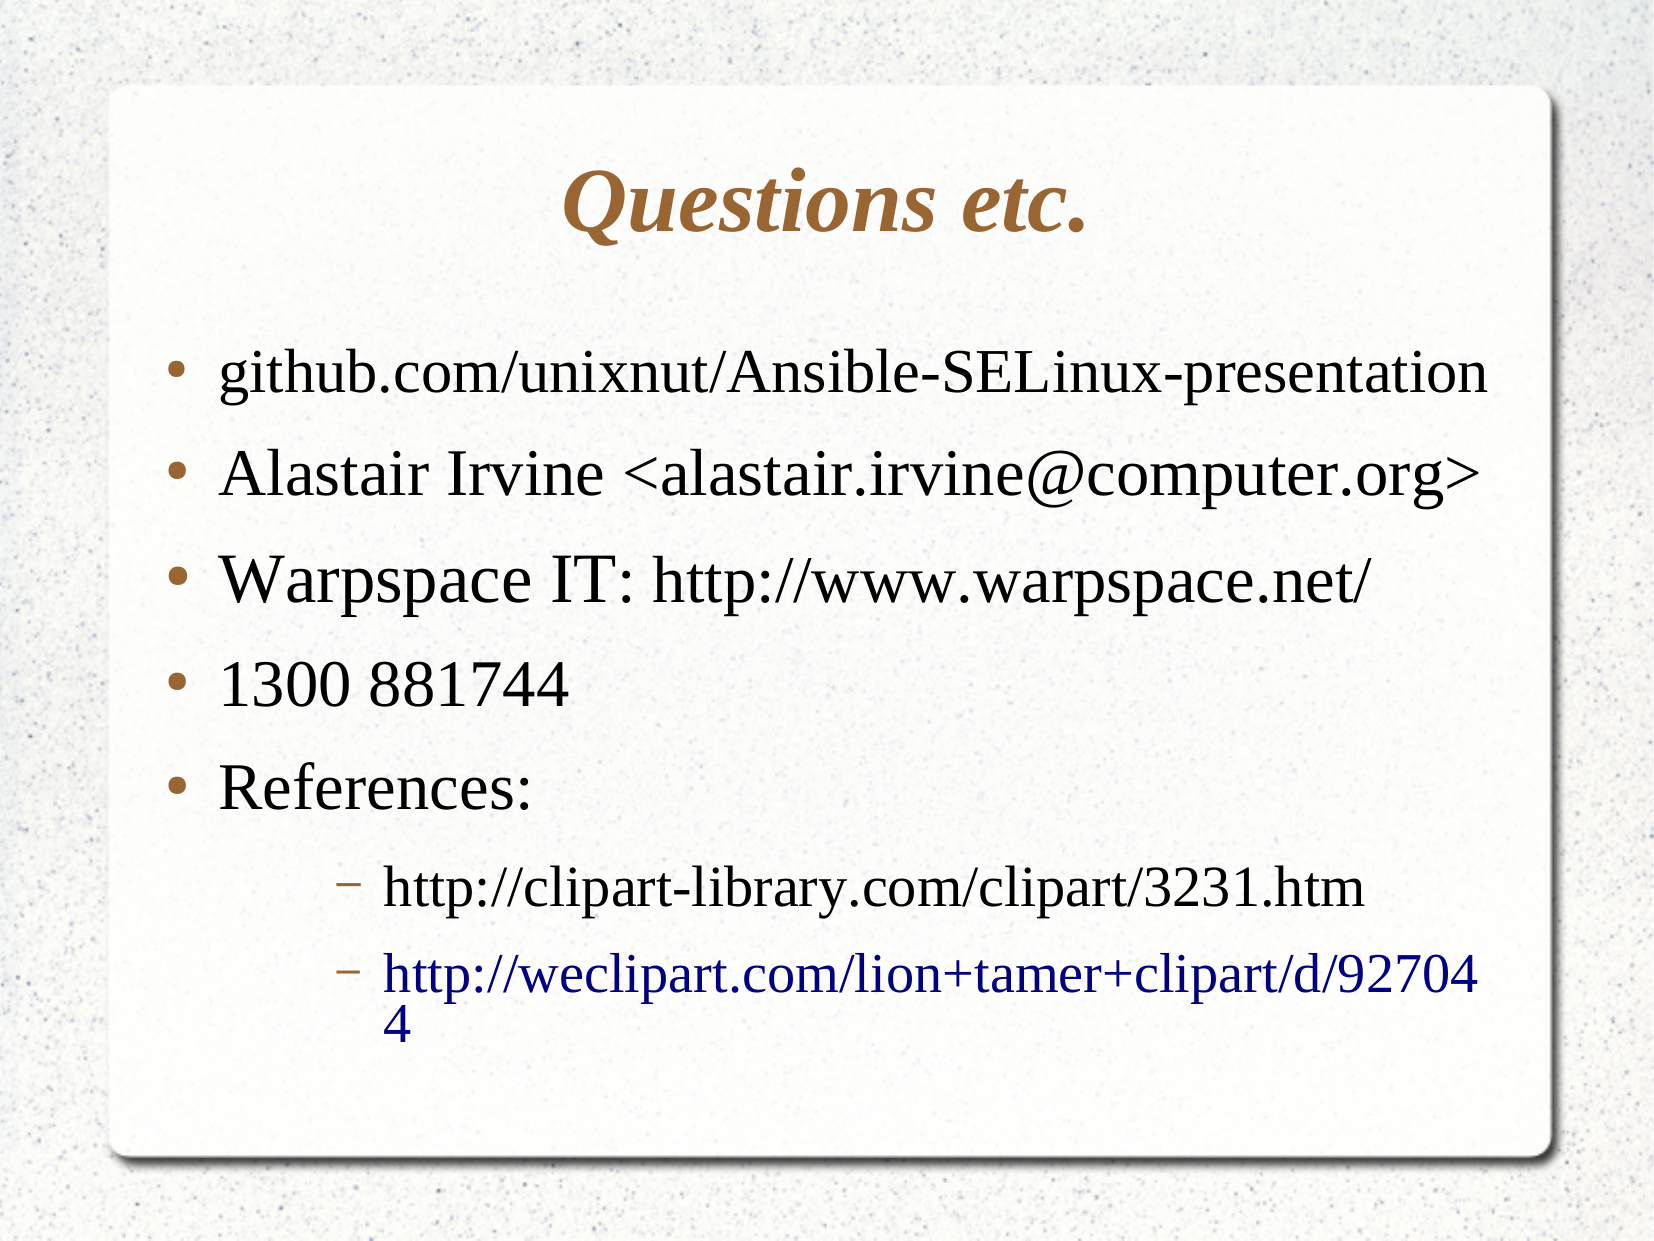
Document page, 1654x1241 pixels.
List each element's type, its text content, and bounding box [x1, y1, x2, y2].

list github.com/unixnut/Ansible-SELinux-presentation Alastair Irvine <alastair.irvine@computer.org> Warpspace IT: http://www.warpspace.net/ 1300 881744 References: http://clipart-library.com/clipart/3231.htm http://weclipart.com/lion+tamer+clipart/d/927044 [147, 336, 1506, 1056]
picture [0, 0, 1654, 1241]
title Questions etc. [118, 96, 1536, 304]
